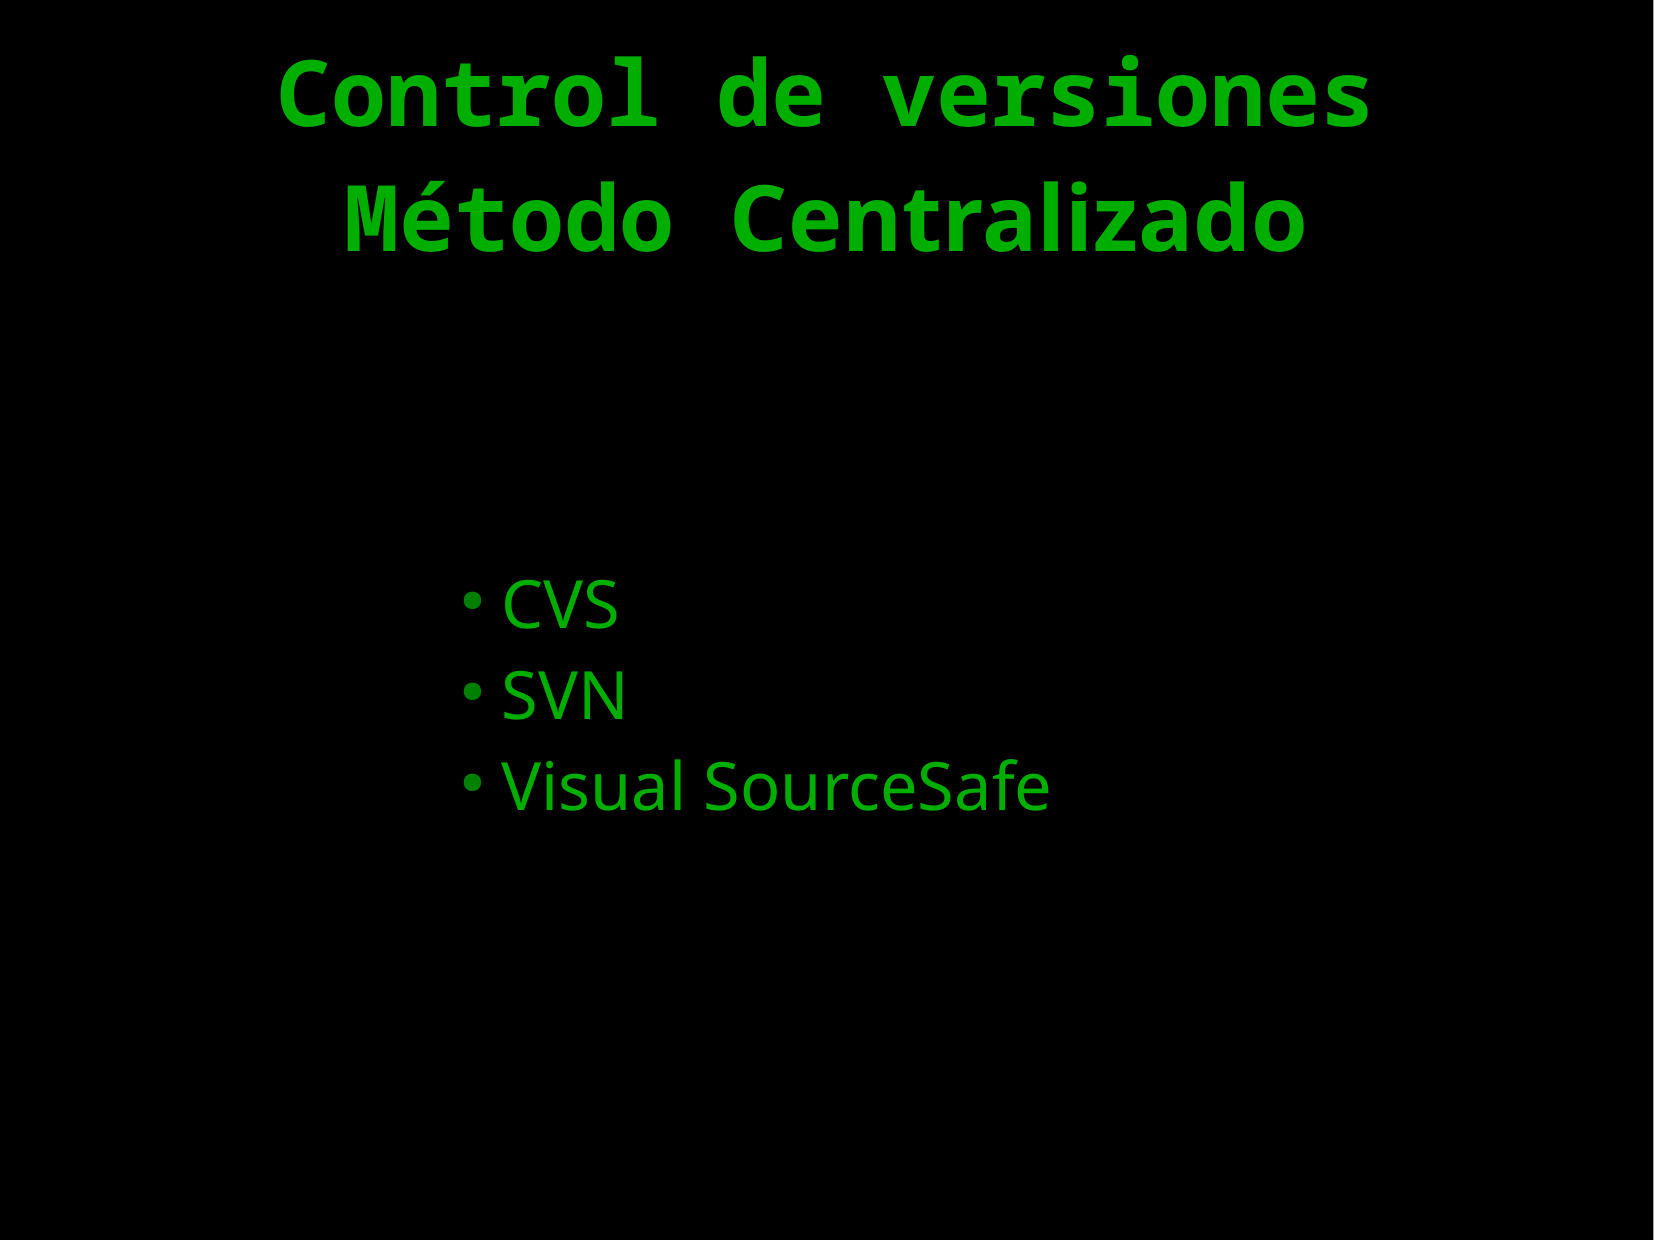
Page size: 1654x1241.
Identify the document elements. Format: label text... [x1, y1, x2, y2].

text_box CVS SVN Visual SourceSafe [460, 221, 1654, 1075]
title Control de versiones Método Centralizado [82, 43, 1571, 263]
